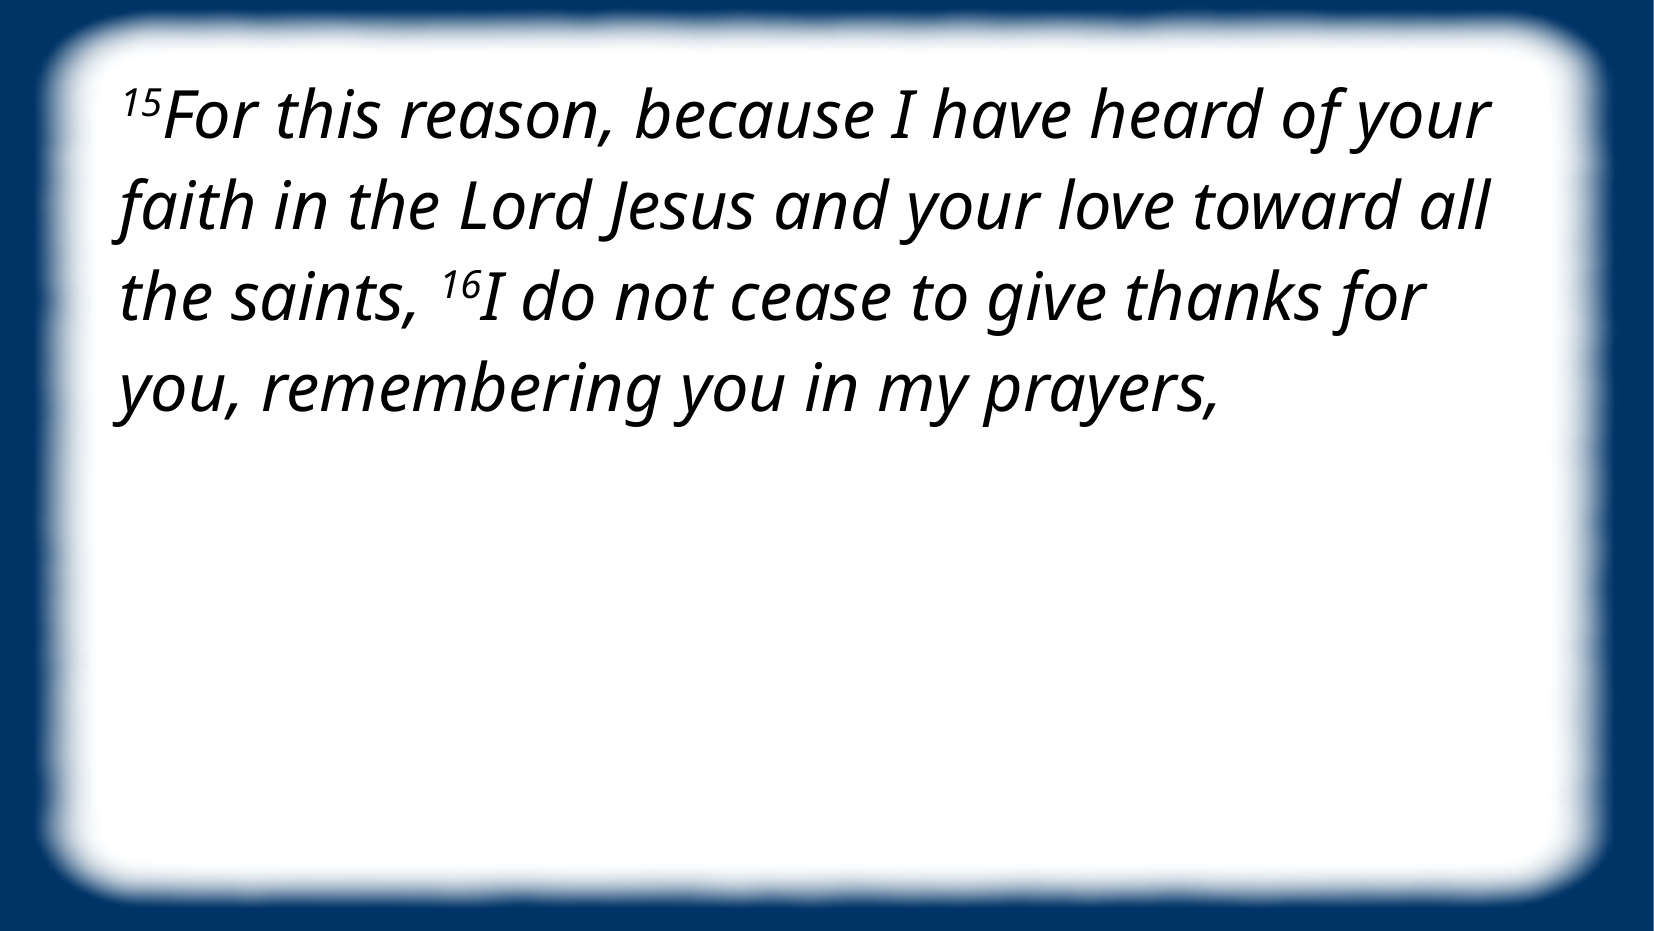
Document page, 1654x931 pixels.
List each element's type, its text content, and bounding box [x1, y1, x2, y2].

picture [0, 0, 1654, 931]
text_box 15For this reason, because I have heard of your faith in the Lord Jesus and your love toward all the saints, 16I do not cease to give thanks for you, remembering you in my prayers, [105, 60, 1546, 430]
